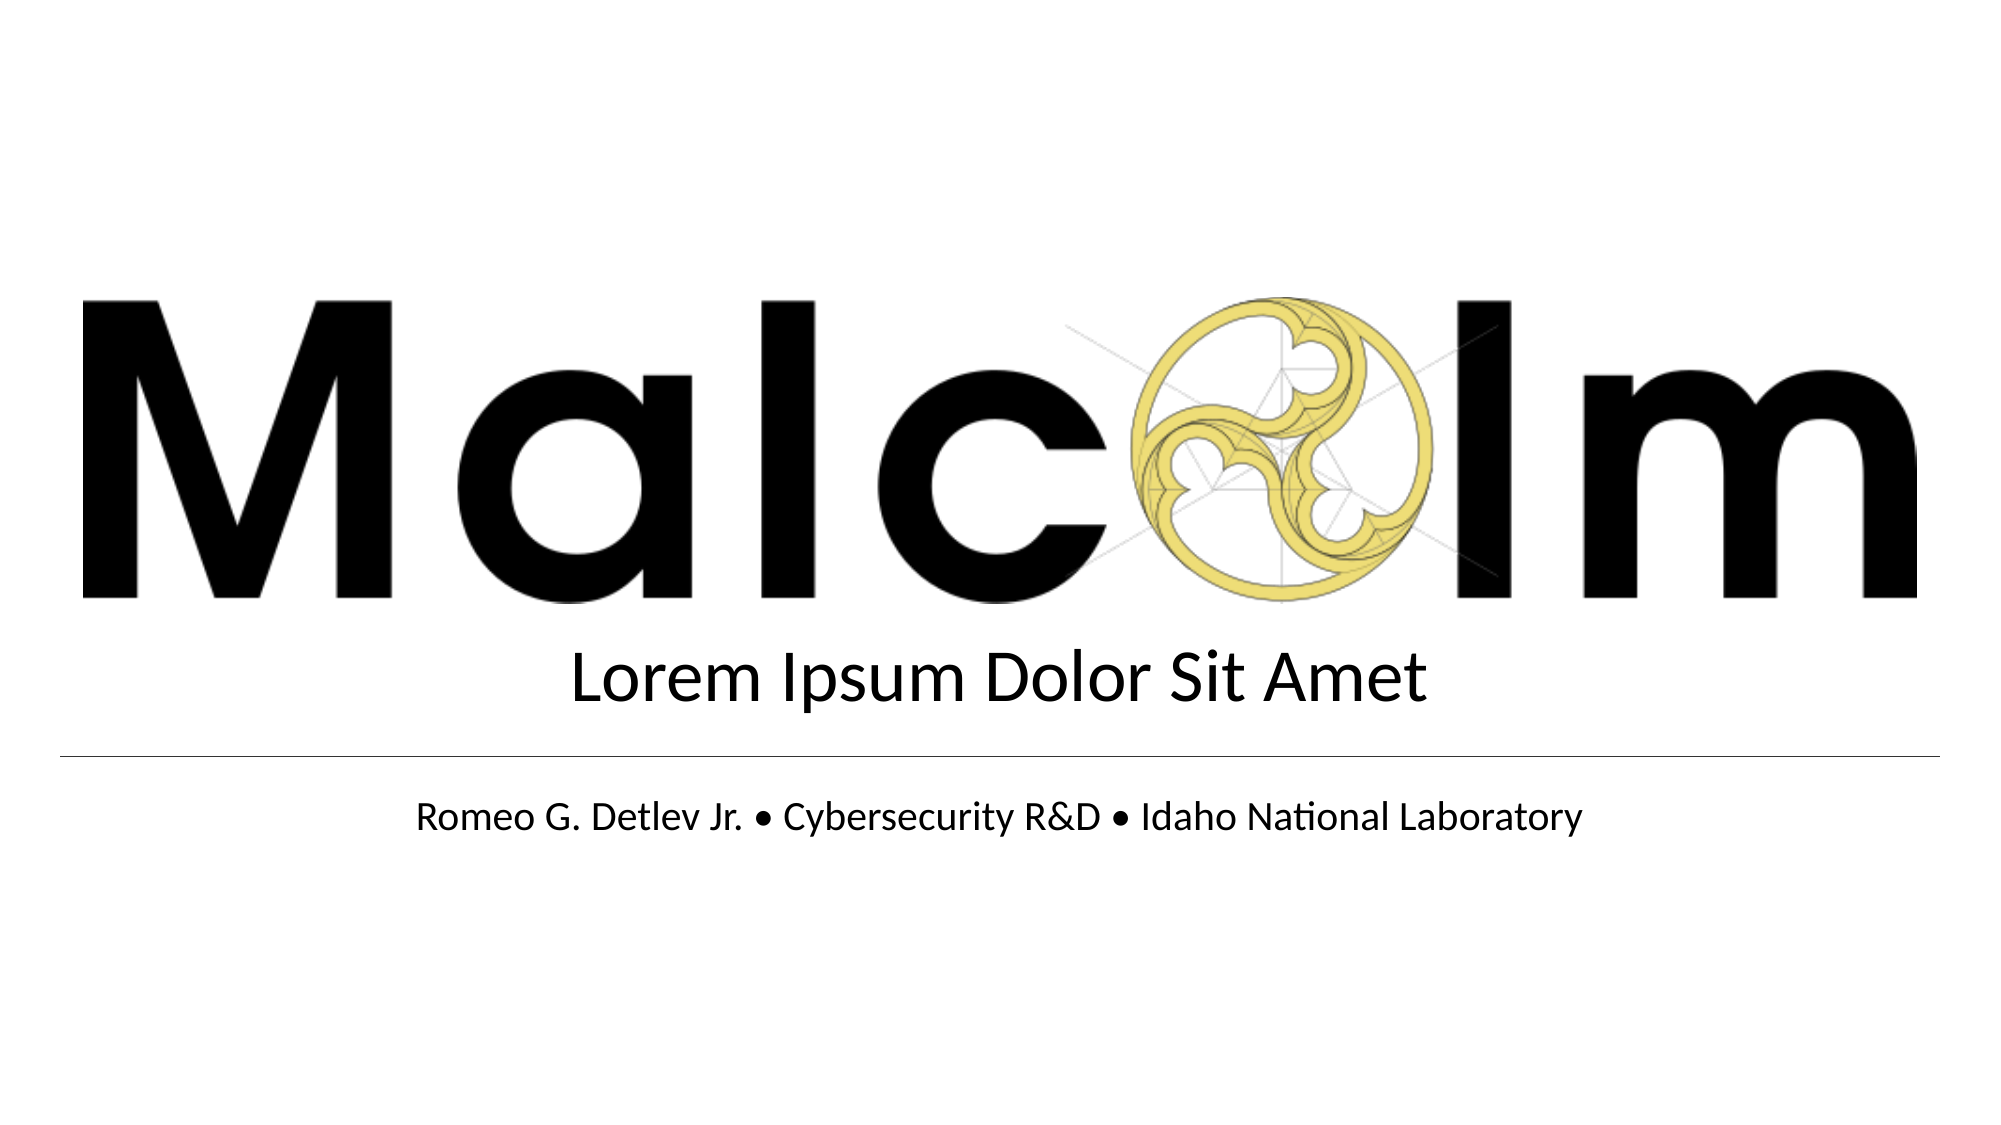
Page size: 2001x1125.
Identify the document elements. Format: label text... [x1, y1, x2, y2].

title Lorem Ipsum Dolor Sit Amet [250, 634, 1750, 726]
subtitle Romeo G. Detlev Jr. • Cybersecurity R&D • Idaho National Laboratory [250, 787, 1750, 872]
picture [83, 297, 1917, 604]
